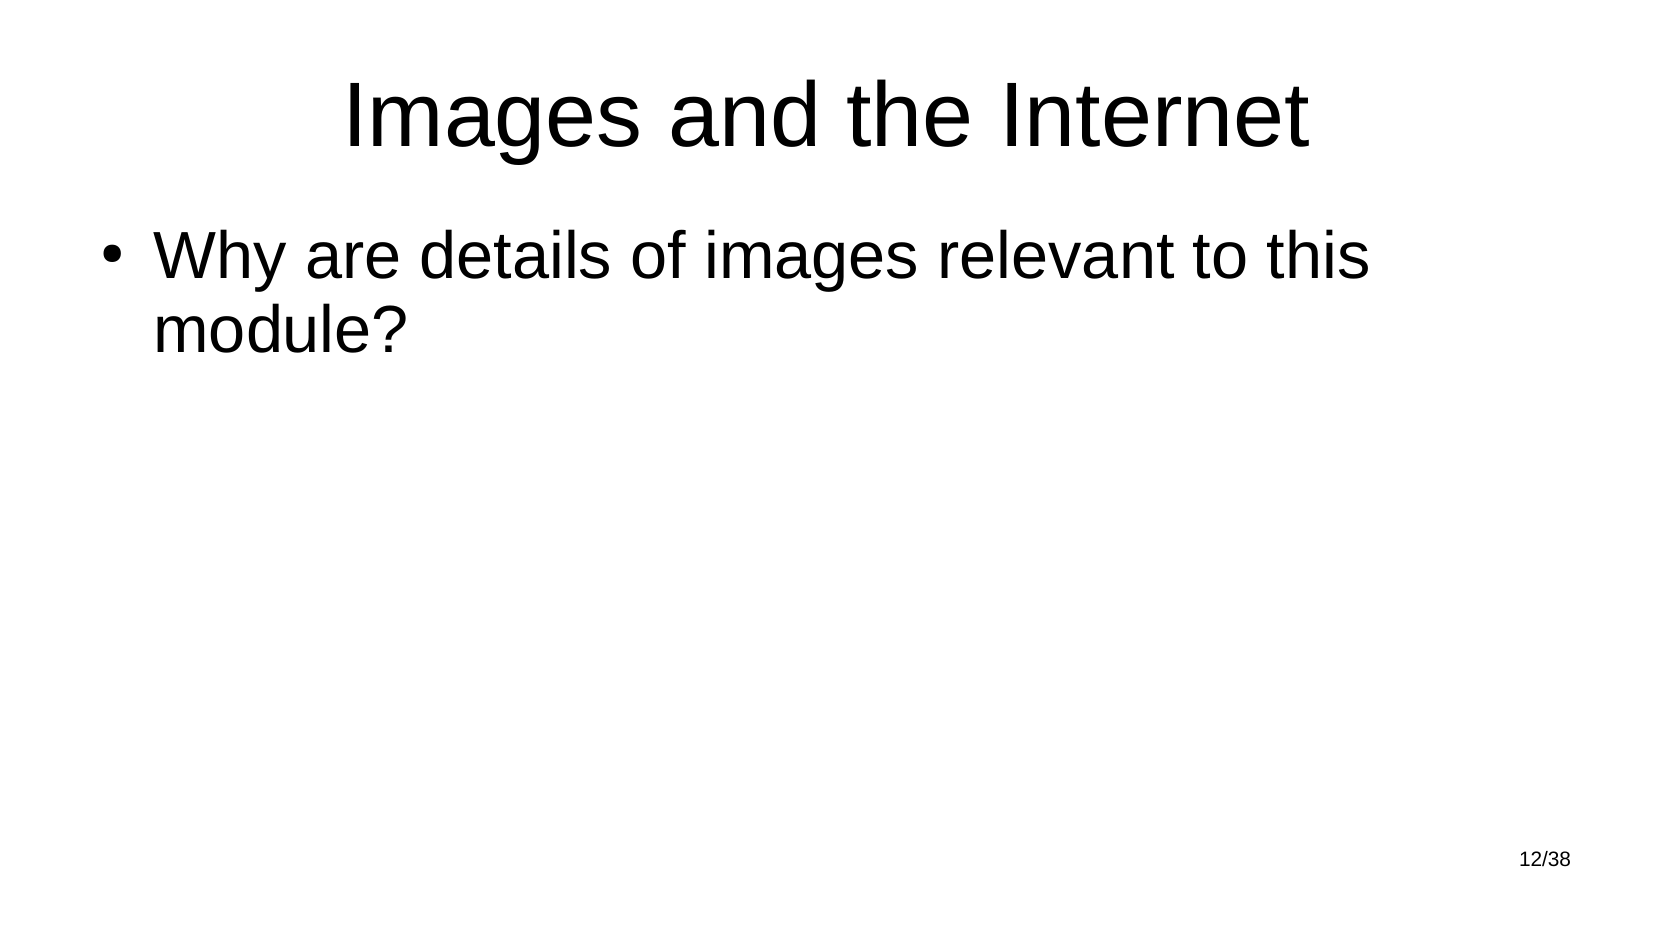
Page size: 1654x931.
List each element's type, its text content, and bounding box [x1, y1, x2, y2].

list Why are details of images relevant to this module? [82, 217, 1571, 758]
title Images and the Internet [82, 37, 1571, 193]
